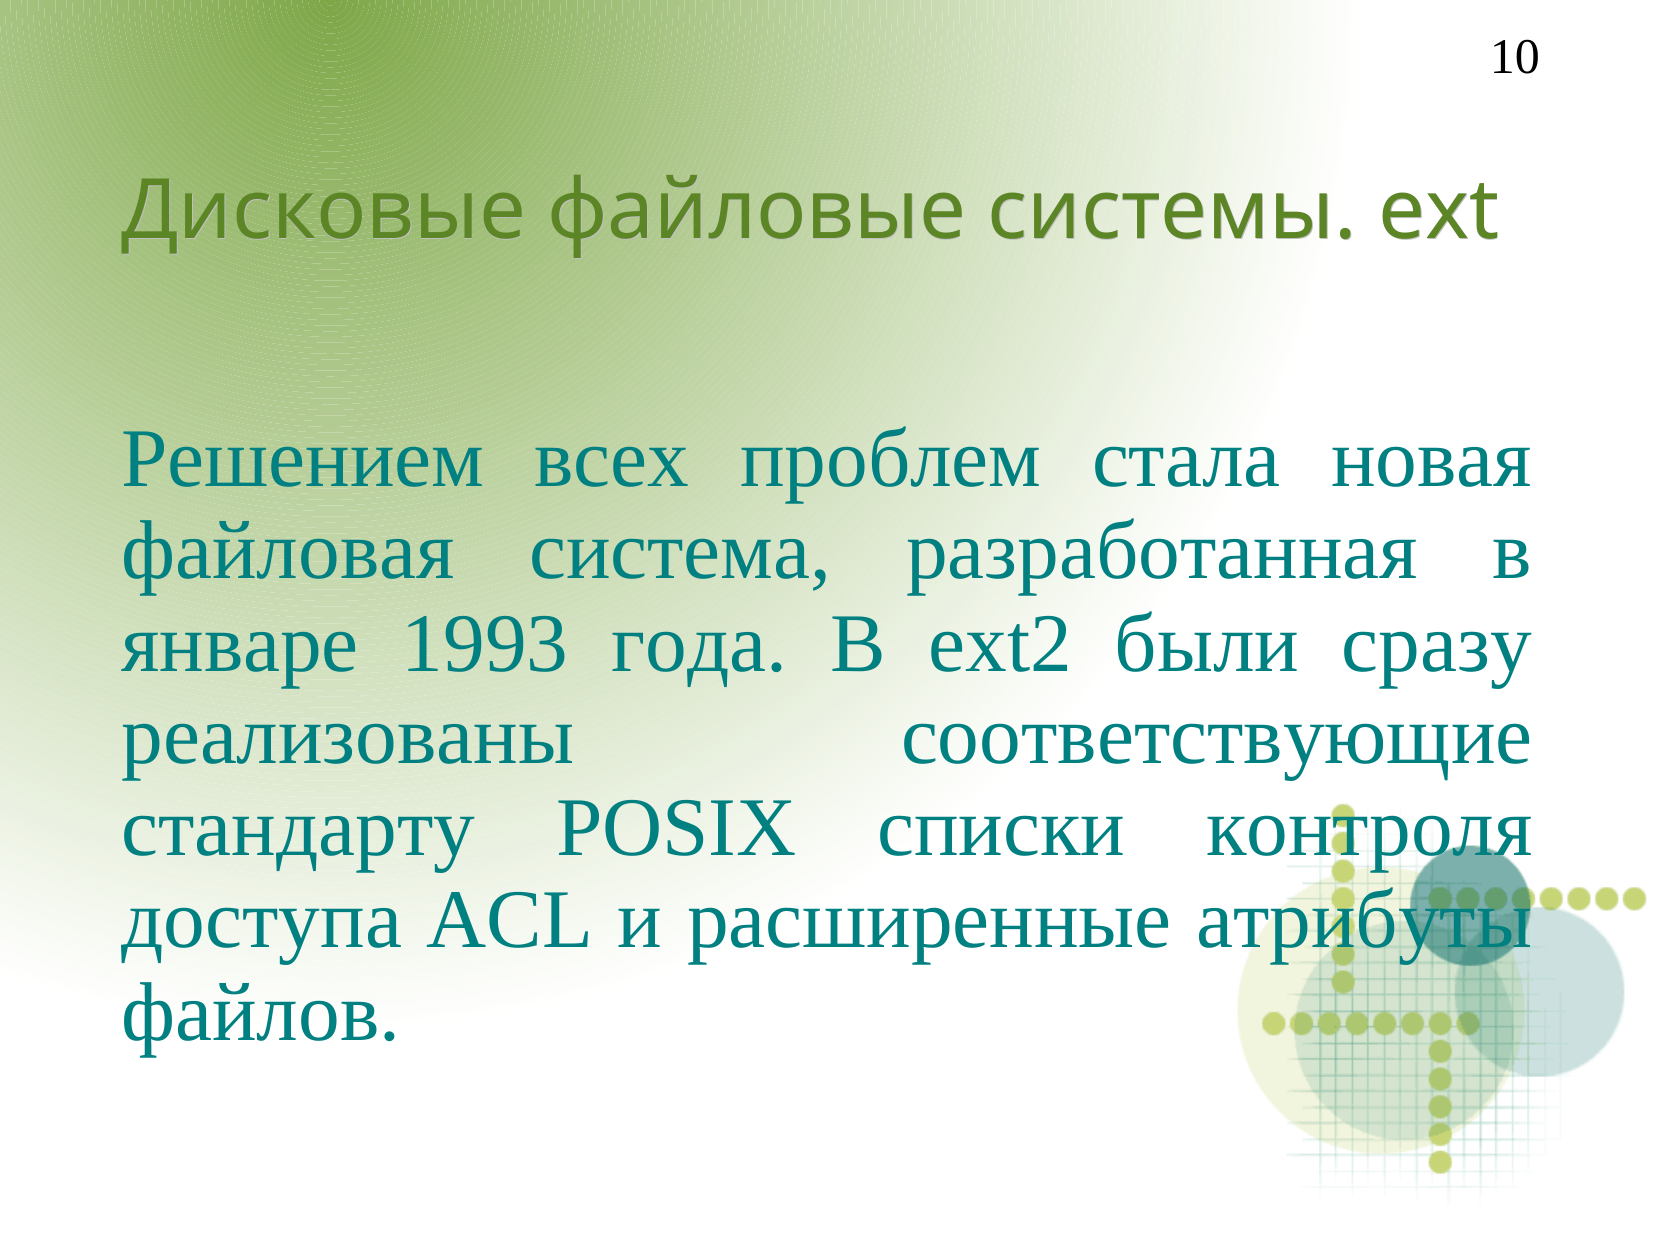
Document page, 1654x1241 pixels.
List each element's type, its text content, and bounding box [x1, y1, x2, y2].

text_box <номер> [1500, 29, 1654, 89]
title Дисковые файловые системы. ext [121, 102, 1534, 311]
subtitle Решением всех проблем стала новая файловая система, разработанная в январе 1993 года. В ext2 были сразу реализованы соответствующие стандарту POSIX списки контроля доступа ACL и расширенные атрибуты файлов. [121, 344, 1534, 1127]
picture [1224, 792, 1654, 1211]
